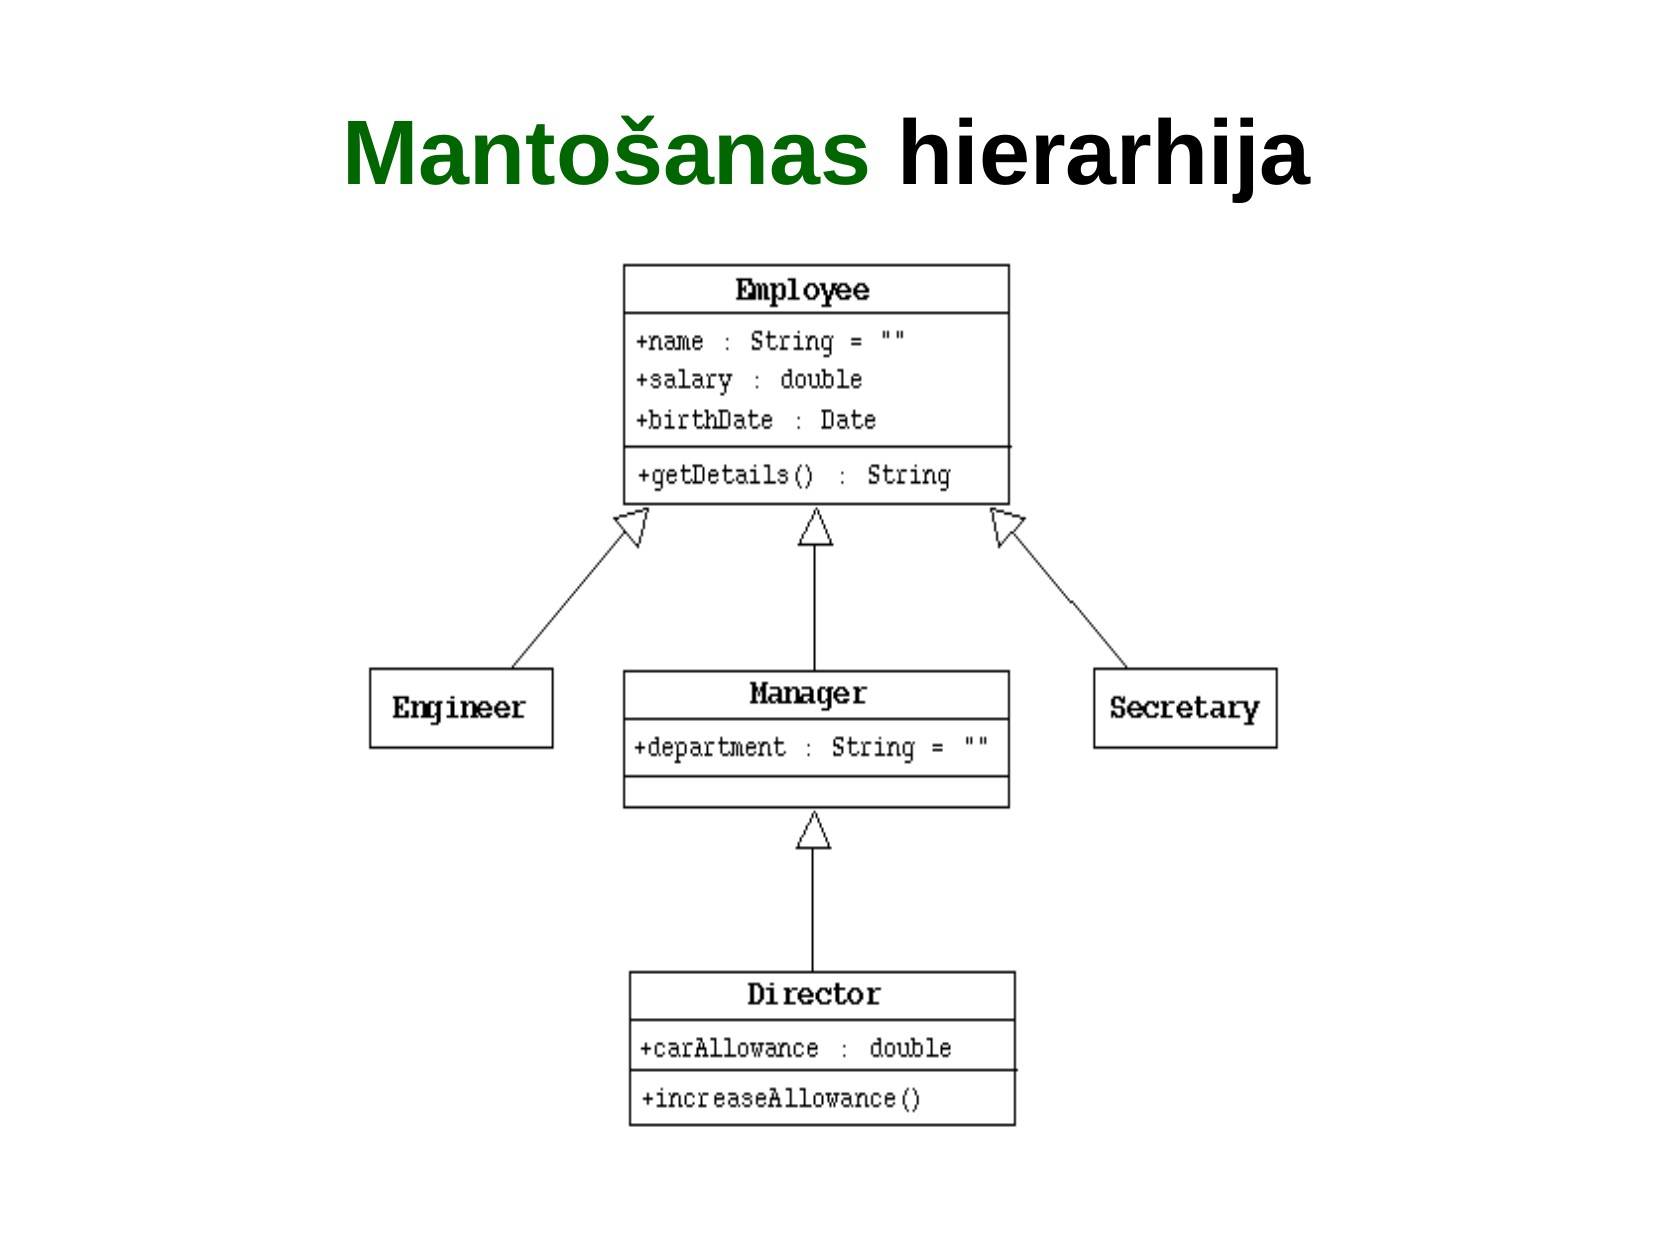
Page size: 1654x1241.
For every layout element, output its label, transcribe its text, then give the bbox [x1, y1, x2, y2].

picture [330, 236, 1312, 1146]
title Mantošanas hierarhija [82, 49, 1571, 257]
